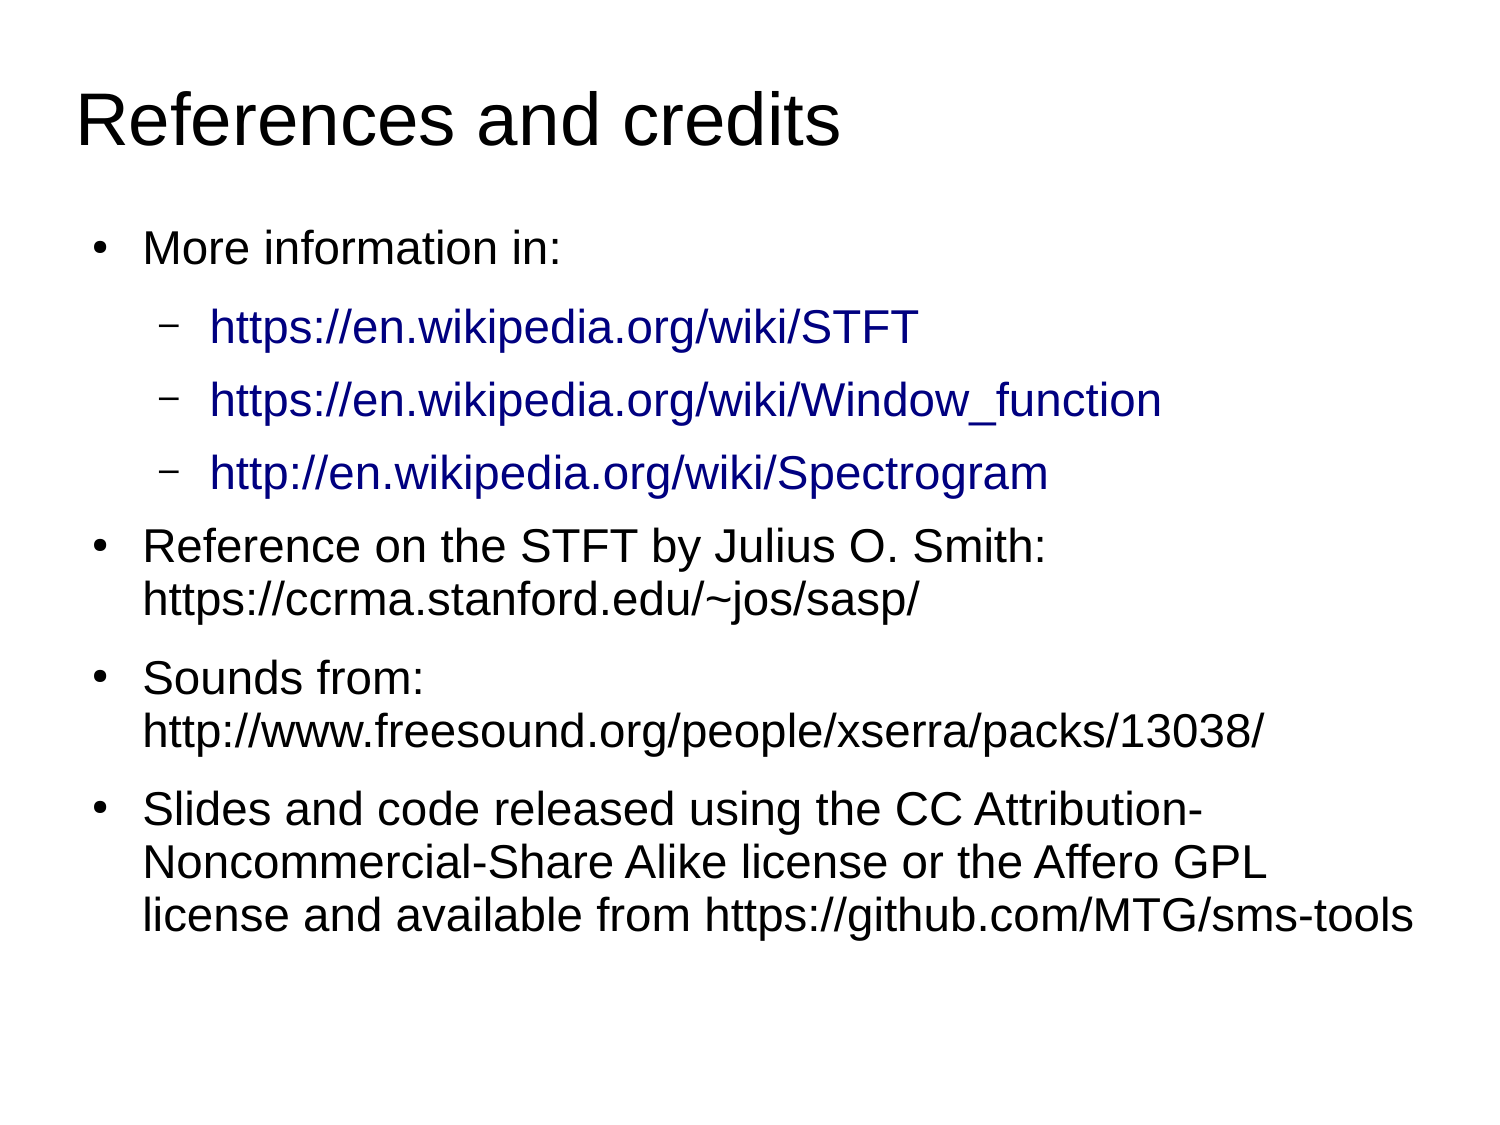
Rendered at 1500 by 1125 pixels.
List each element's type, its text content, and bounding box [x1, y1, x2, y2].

title References and credits [75, 44, 1425, 196]
list More information in: https://en.wikipedia.org/wiki/STFT https://en.wikipedia.org/wiki/Window_function http://en.wikipedia.org/wiki/Spectrogram Reference on the STFT by Julius O. Smith:https://ccrma.stanford.edu/~jos/sasp/ Sounds from: http://www.freesound.org/people/xserra/packs/13038/ Slides and code released using the CC Attribution-Noncommercial-Share Alike license or the Affero GPL license and available from https://github.com/MTG/sms-tools [75, 221, 1425, 994]
